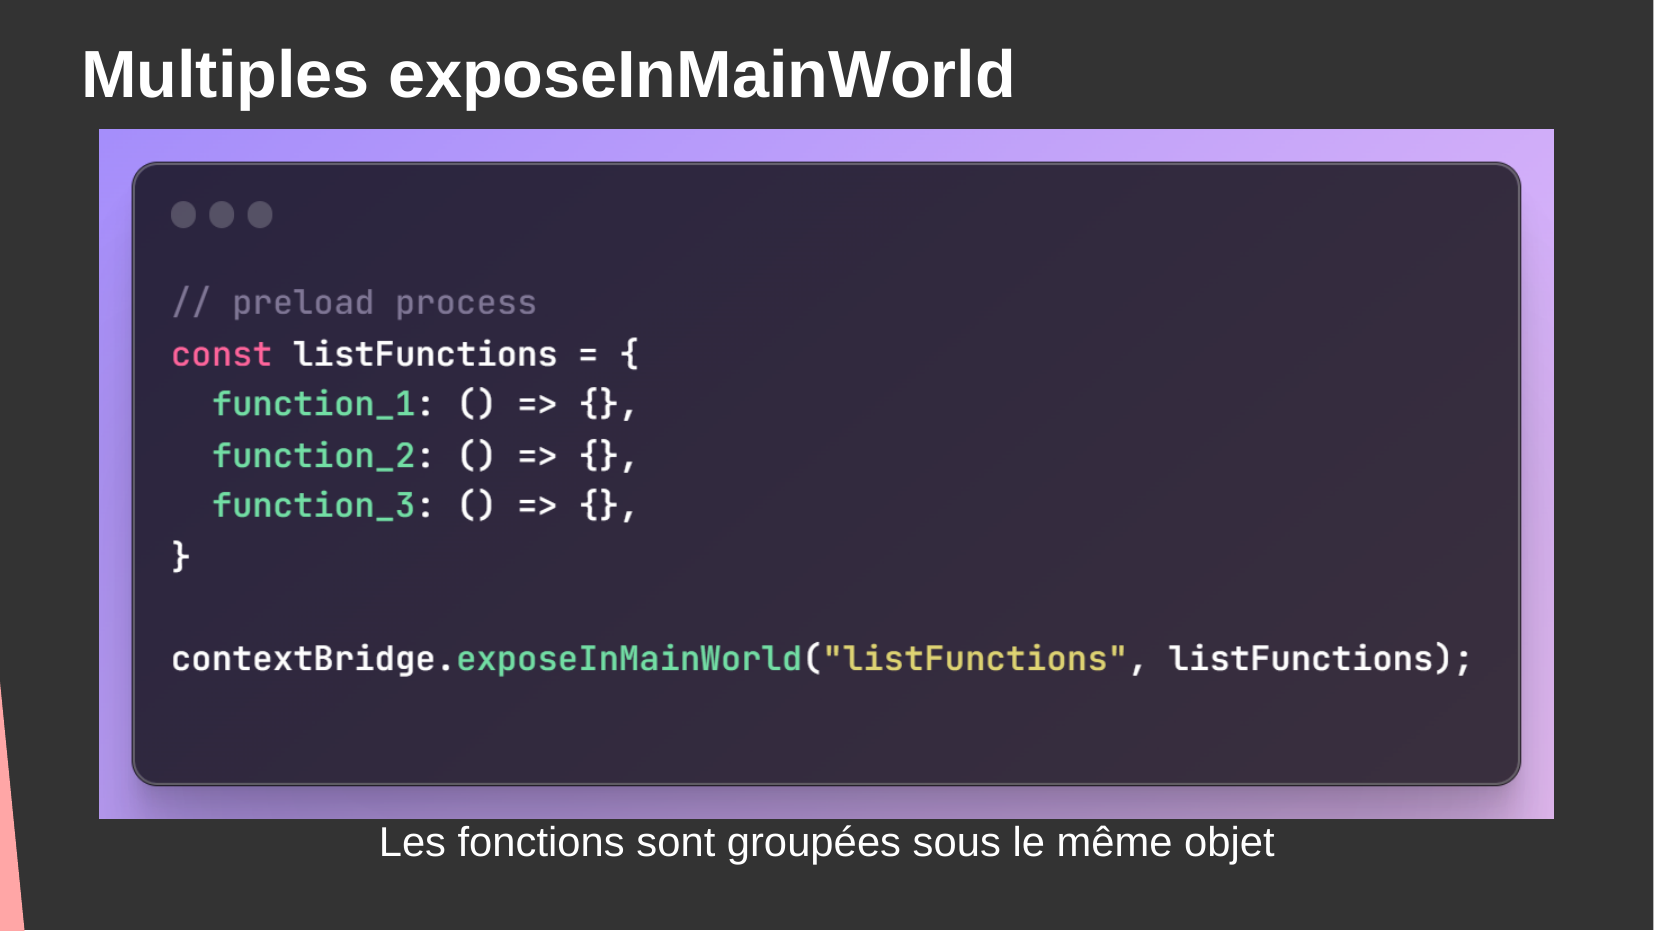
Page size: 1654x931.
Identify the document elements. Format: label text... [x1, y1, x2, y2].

list Les fonctions sont groupées sous le même objet [88, 818, 1565, 898]
picture [99, 129, 1554, 818]
text_box [0, 681, 25, 931]
title Multiples exposeInMainWorld [81, 37, 1570, 112]
